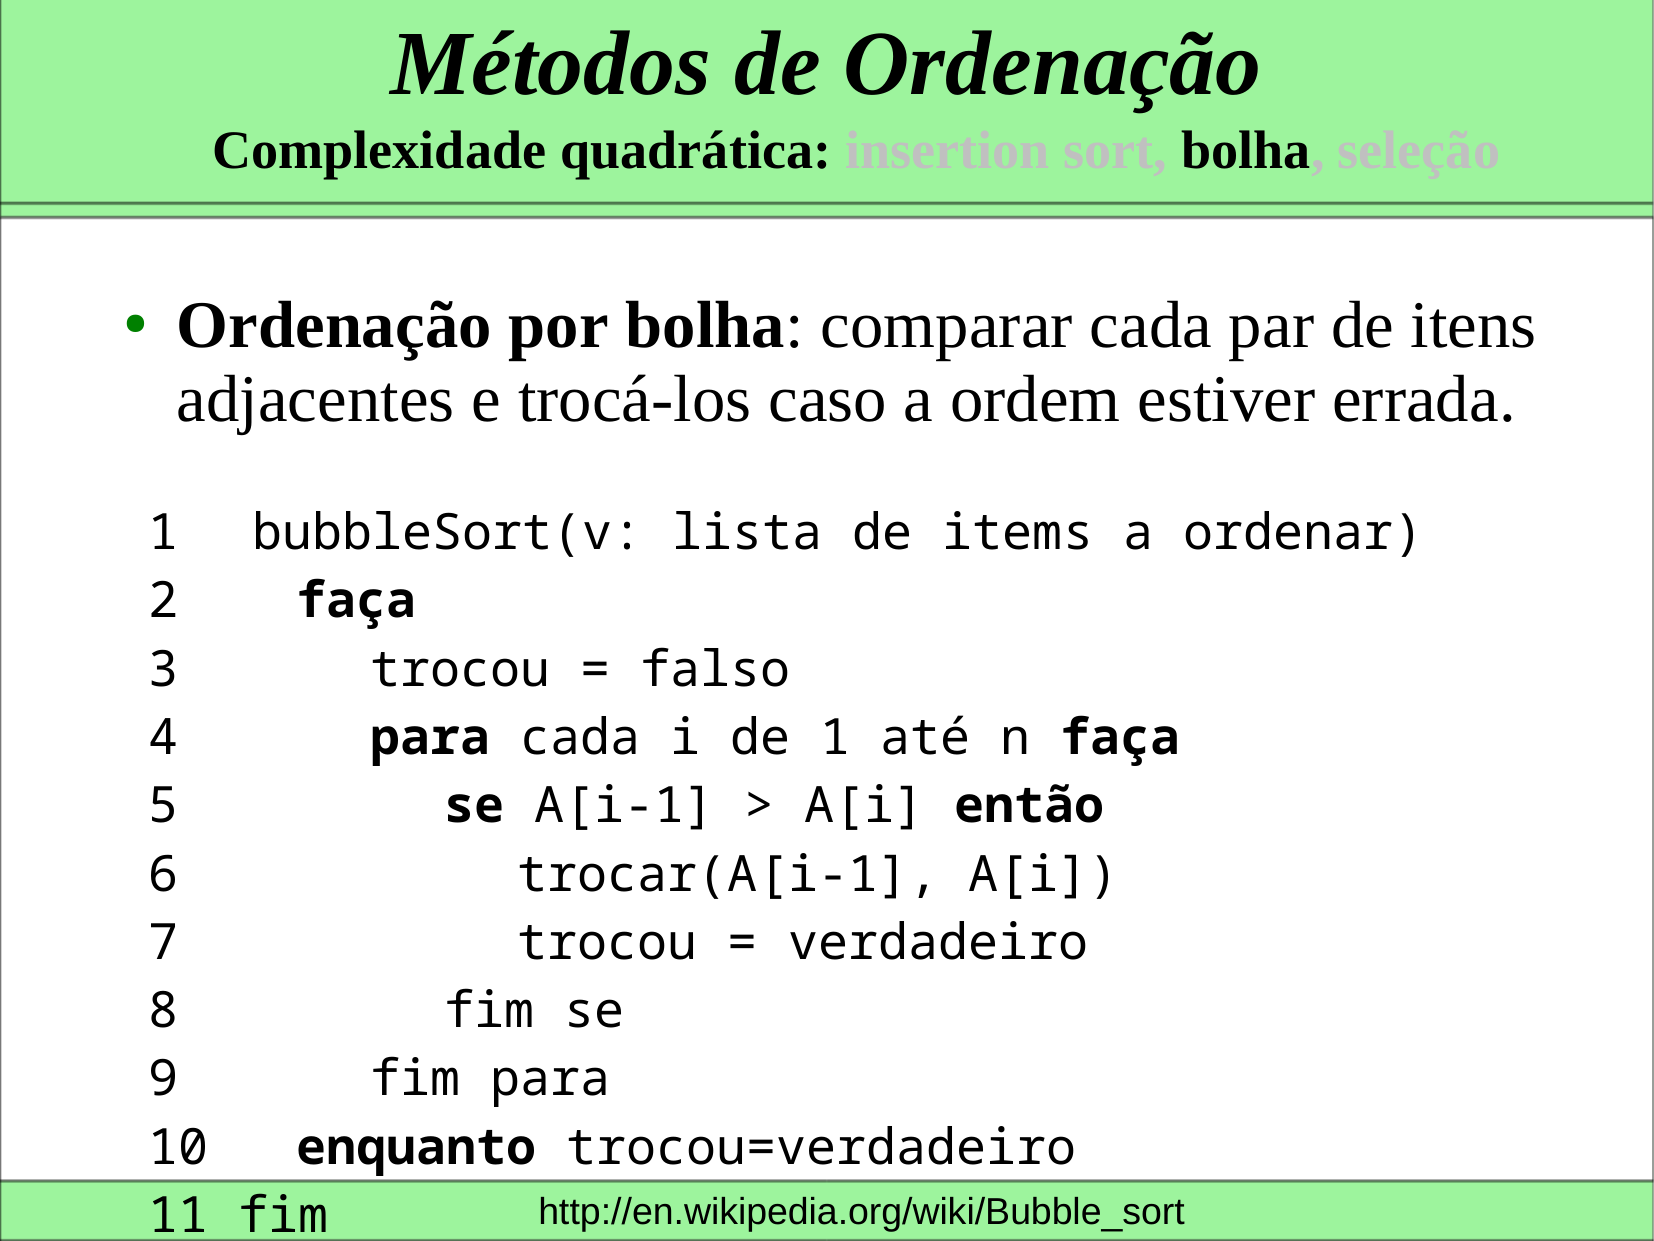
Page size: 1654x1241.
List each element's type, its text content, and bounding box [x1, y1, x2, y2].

text_box Ordenação por bolha: comparar cada par de itens adjacentes e trocá-los caso a ordem estiver errada. [105, 288, 1616, 437]
text_box 1 bubbleSort(v: lista de items a ordenar) 2 faça 3 trocou = falso 4 para cada i de 1 até n faça 5 se A[i-1] > A[i] então 6 trocar(A[i-1], A[i]) 7 trocou = verdadeiro 8 fim se 9 fim para 10 enquanto trocou=verdadeiro 11 fim [134, 437, 1560, 1174]
title Métodos de Ordenação [82, 12, 1571, 115]
picture [0, 0, 1654, 1241]
text_box Complexidade quadrática: insertion sort, bolha, seleção [178, 112, 1514, 188]
text_box http://en.wikipedia.org/wiki/Bubble_sort [523, 1183, 1201, 1241]
